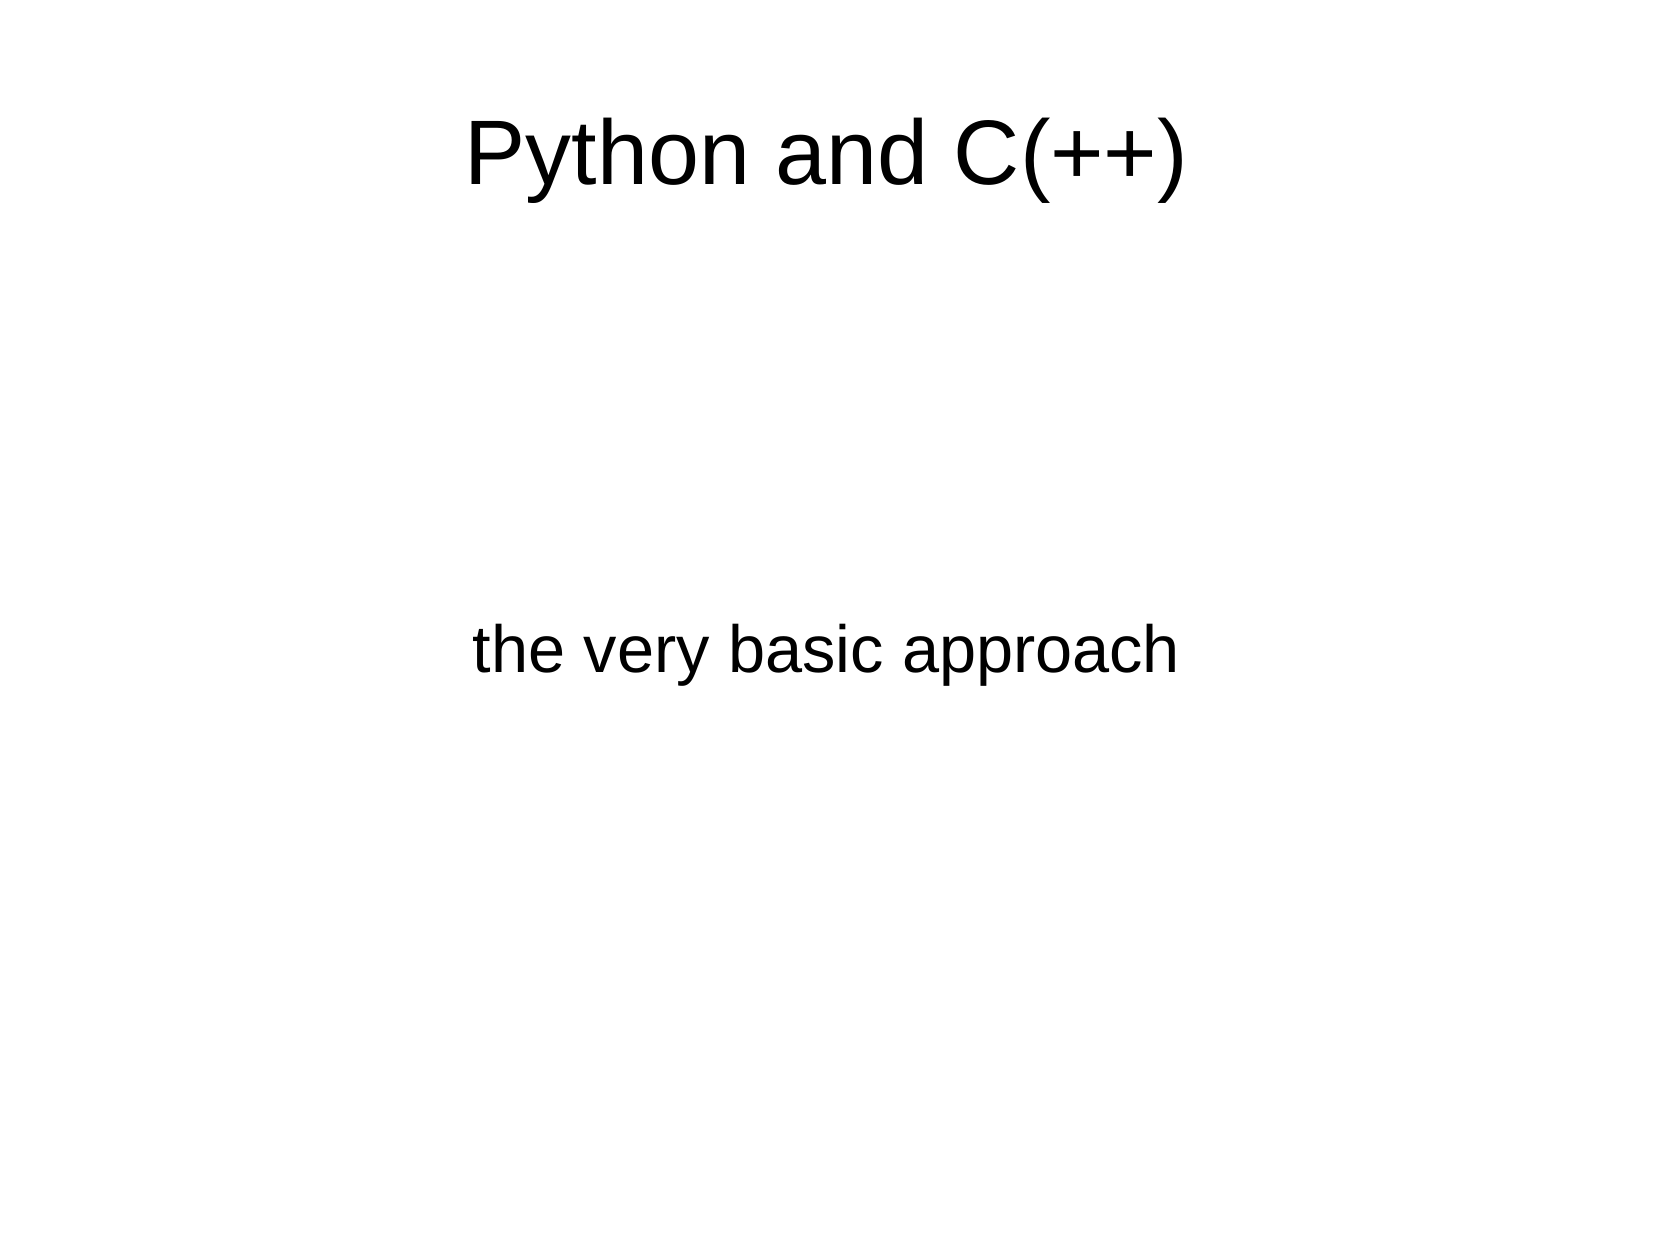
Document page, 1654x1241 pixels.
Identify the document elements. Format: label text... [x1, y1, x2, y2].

subtitle the very basic approach [82, 290, 1571, 1010]
title Python and C(++) [82, 49, 1571, 257]
